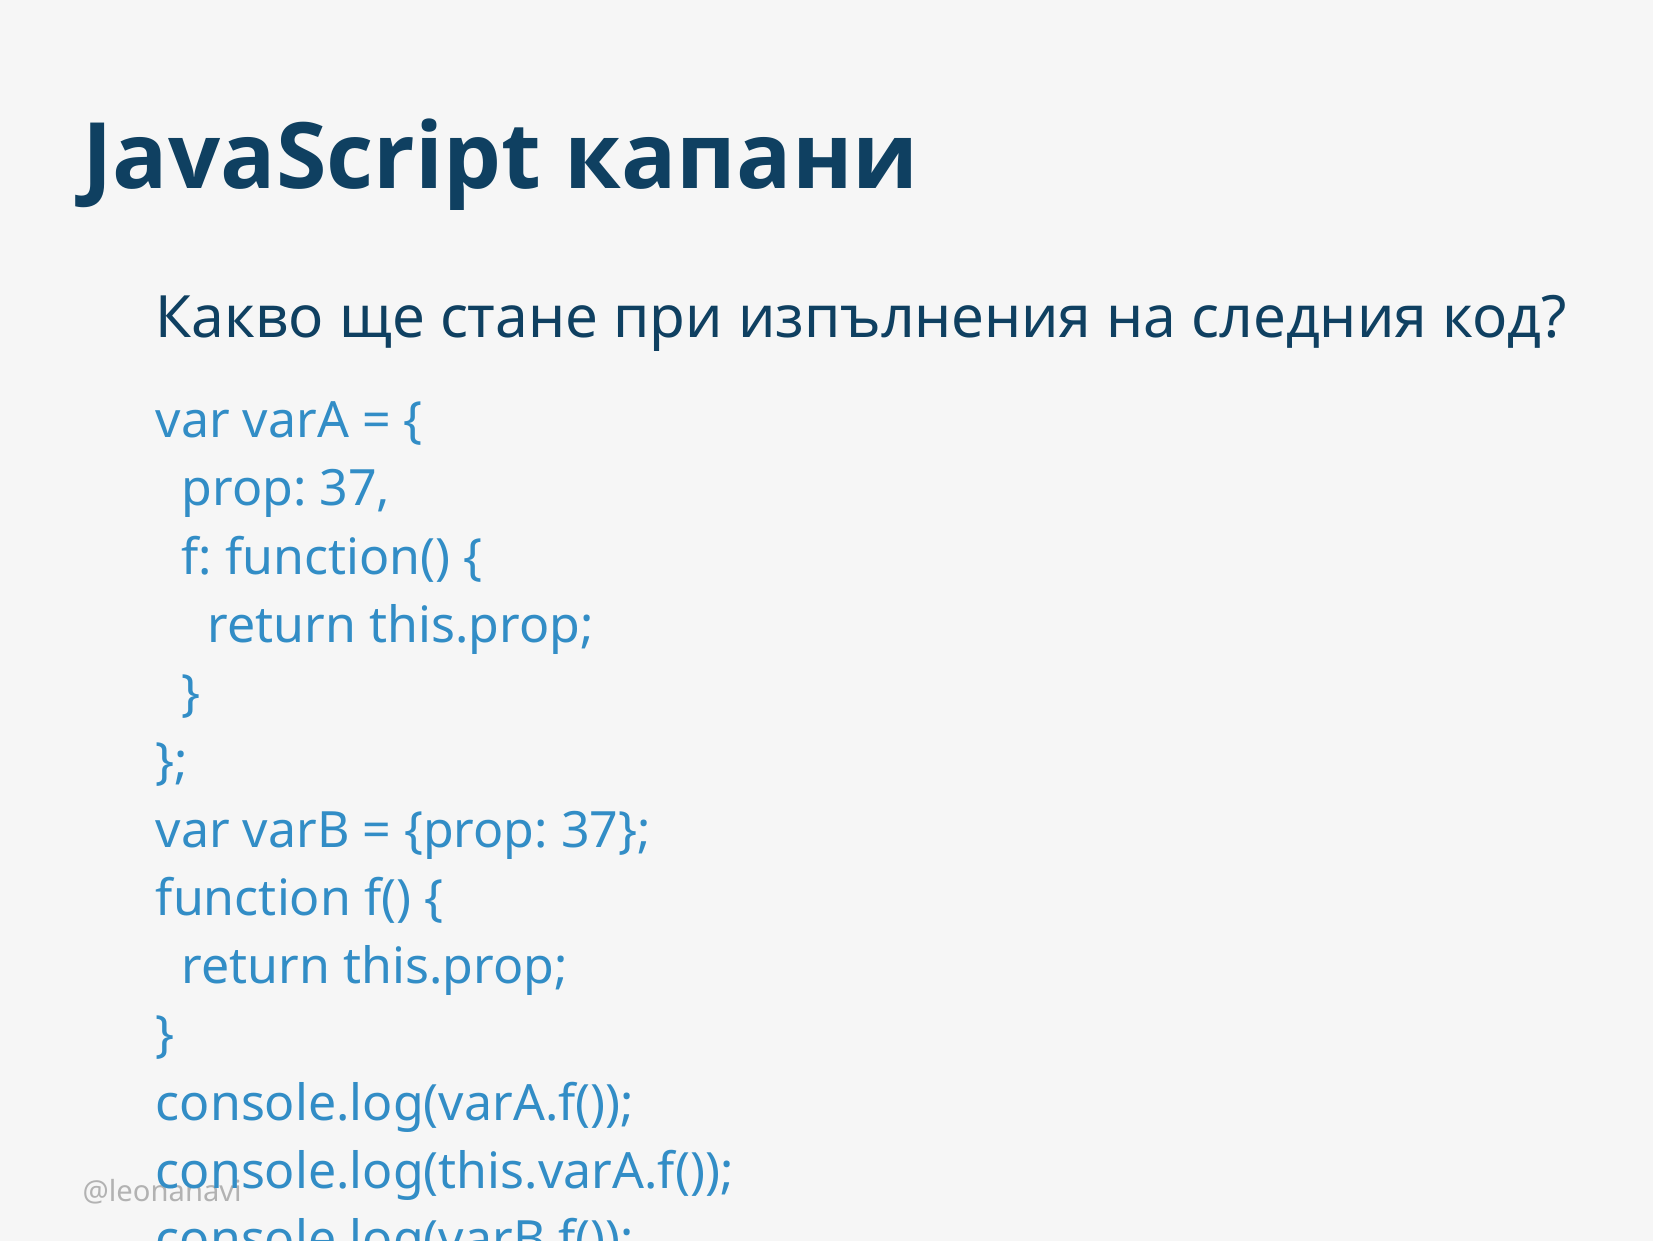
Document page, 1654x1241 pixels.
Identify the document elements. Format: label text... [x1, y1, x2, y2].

title JavaScript капани [82, 49, 1571, 257]
text_box Какво ще стане при изпълнения на следния код? var varA = { prop: 37, f: function() { return this.prop; } }; var varB = {prop: 37}; function f() { return this.prop; } console.log(varA.f()); console.log(this.varA.f()); console.log(varB.f()); [105, 267, 1621, 1201]
